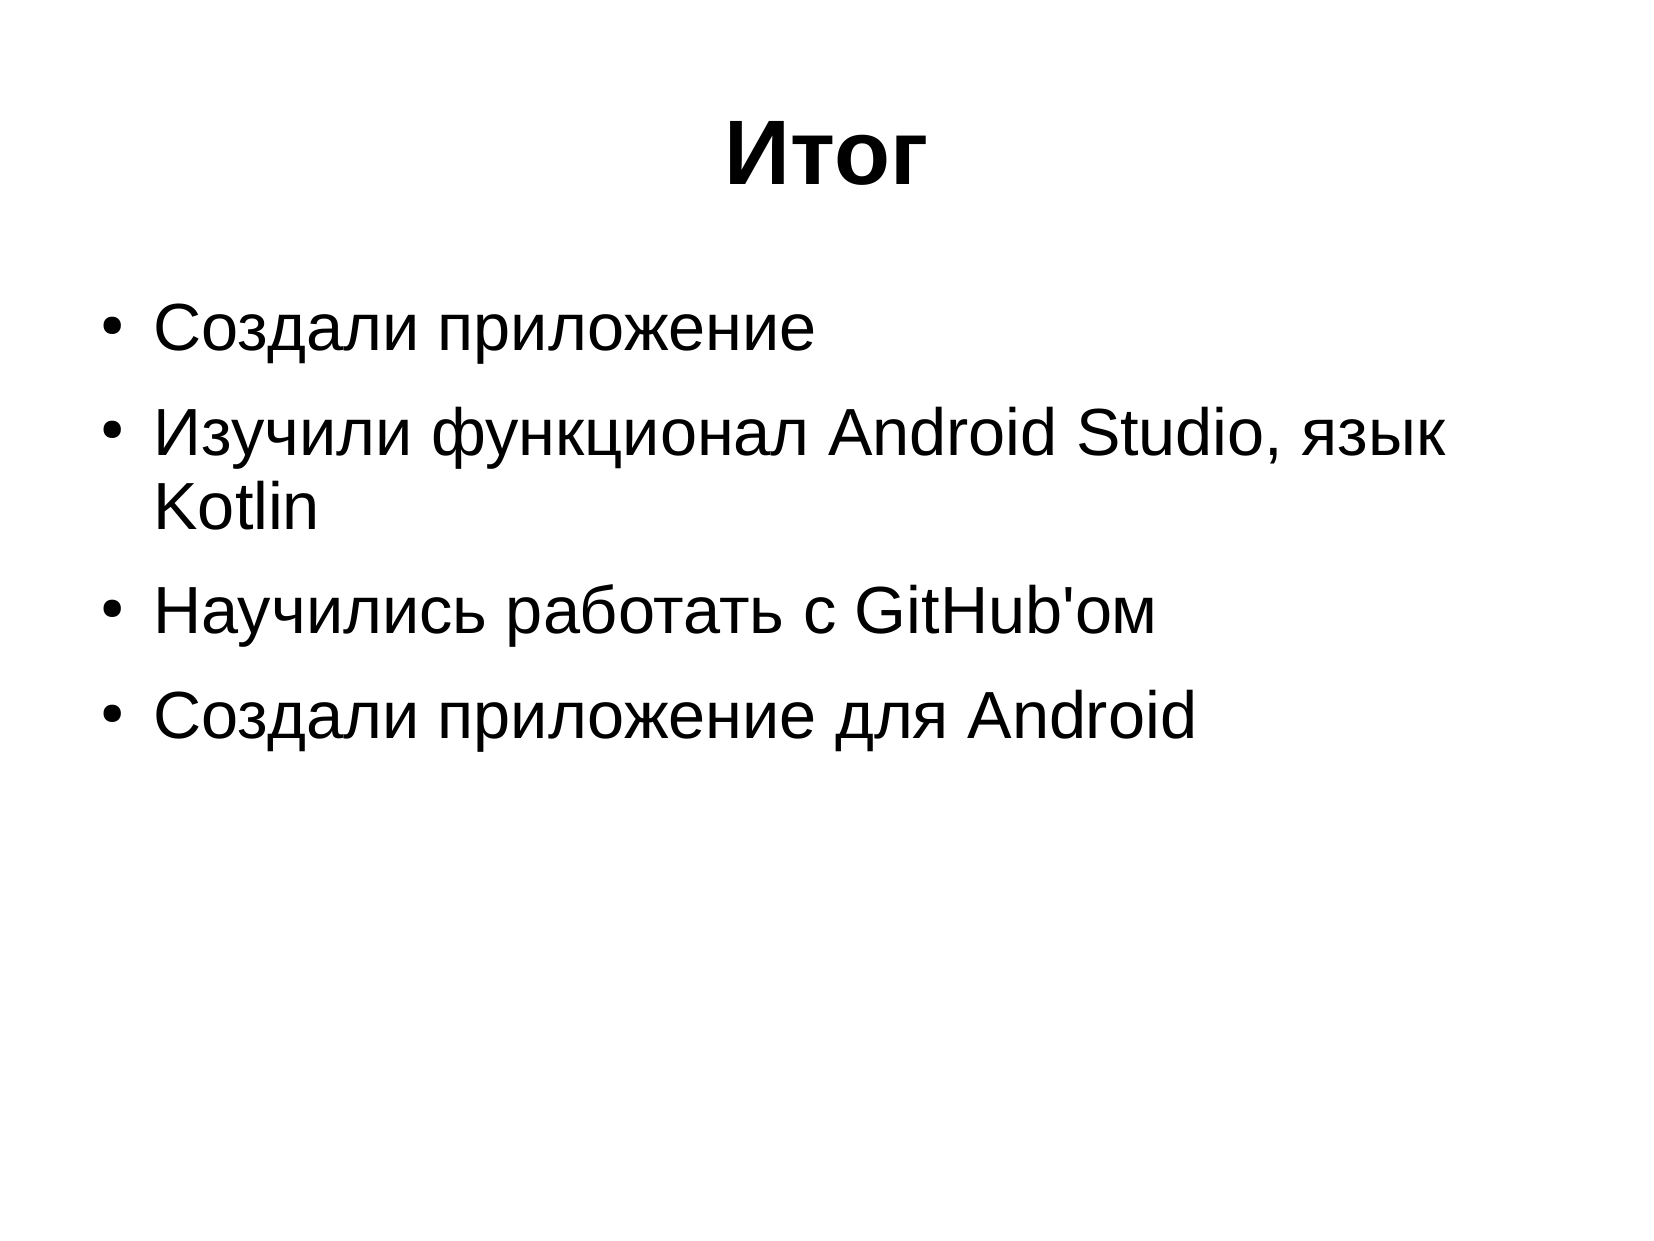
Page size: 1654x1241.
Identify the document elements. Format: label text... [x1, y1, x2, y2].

list Создали приложение Изучили функционал Android Studio, язык Kotlin Научились работать с GitHub'ом Создали приложение для Android [82, 290, 1571, 1109]
title Итог [82, 49, 1571, 257]
